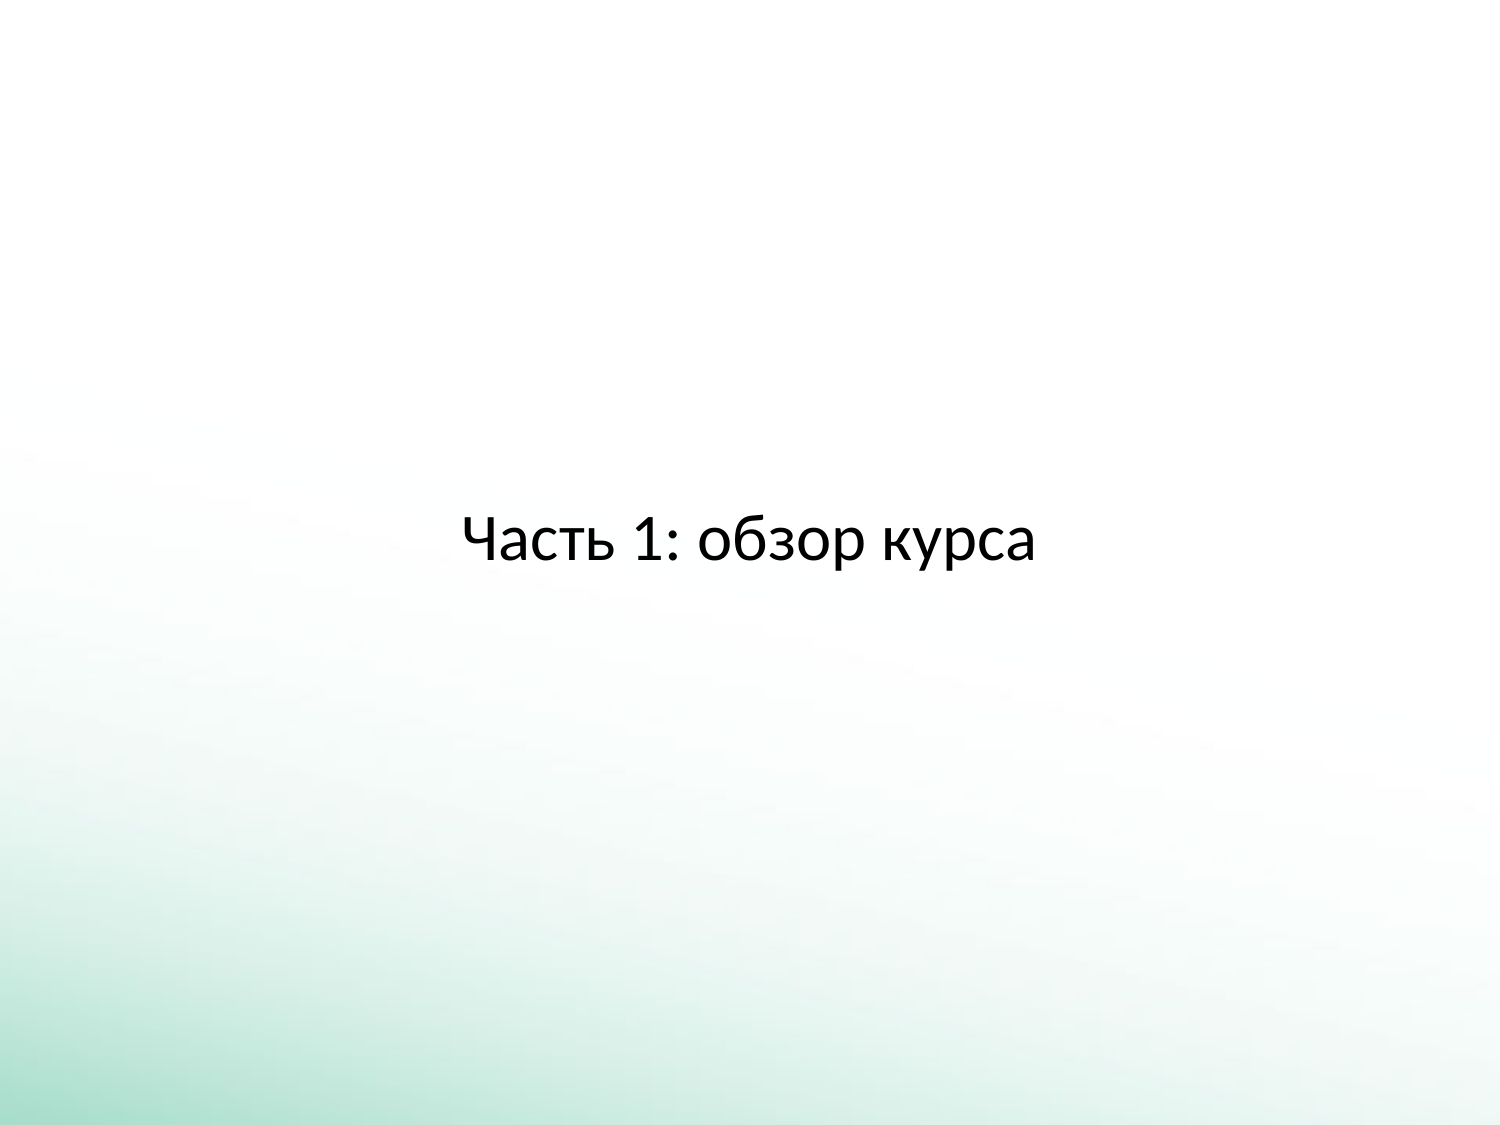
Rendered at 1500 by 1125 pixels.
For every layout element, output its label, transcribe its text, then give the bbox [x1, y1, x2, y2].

title Часть 1: обзор курса [75, 450, 1426, 638]
picture [0, 0, 1500, 1125]
